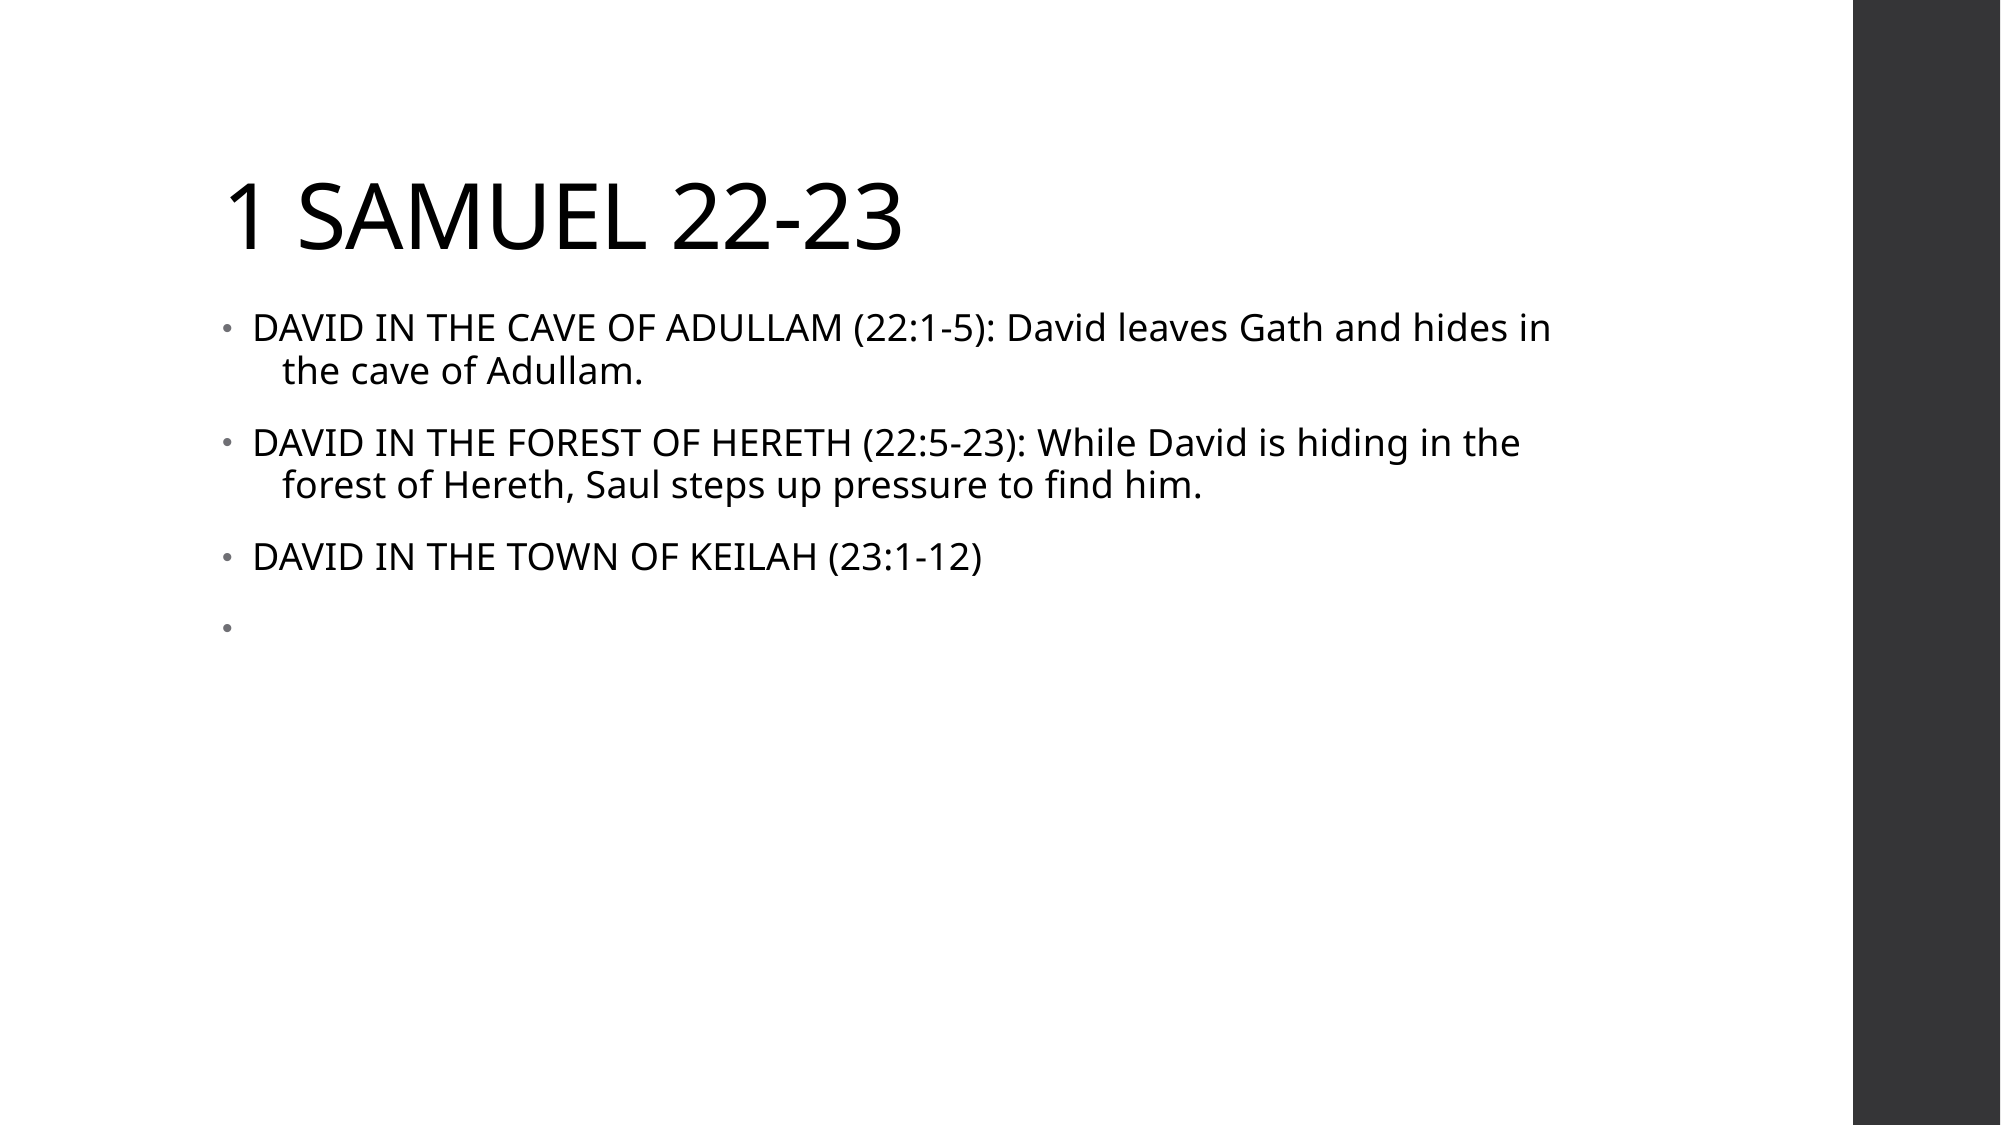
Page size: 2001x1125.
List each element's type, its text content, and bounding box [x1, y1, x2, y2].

list DAVID IN THE CAVE OF ADULLAM (22:1-5): David leaves Gath and hides in the cave of Adullam. DAVID IN THE FOREST OF HERETH (22:5-23): While David is hiding in the forest of Hereth, Saul steps up pressure to find him. DAVID IN THE TOWN OF KEILAH (23:1-12) [206, 299, 1617, 1014]
title 1 SAMUEL 22-23 [206, 60, 1797, 278]
